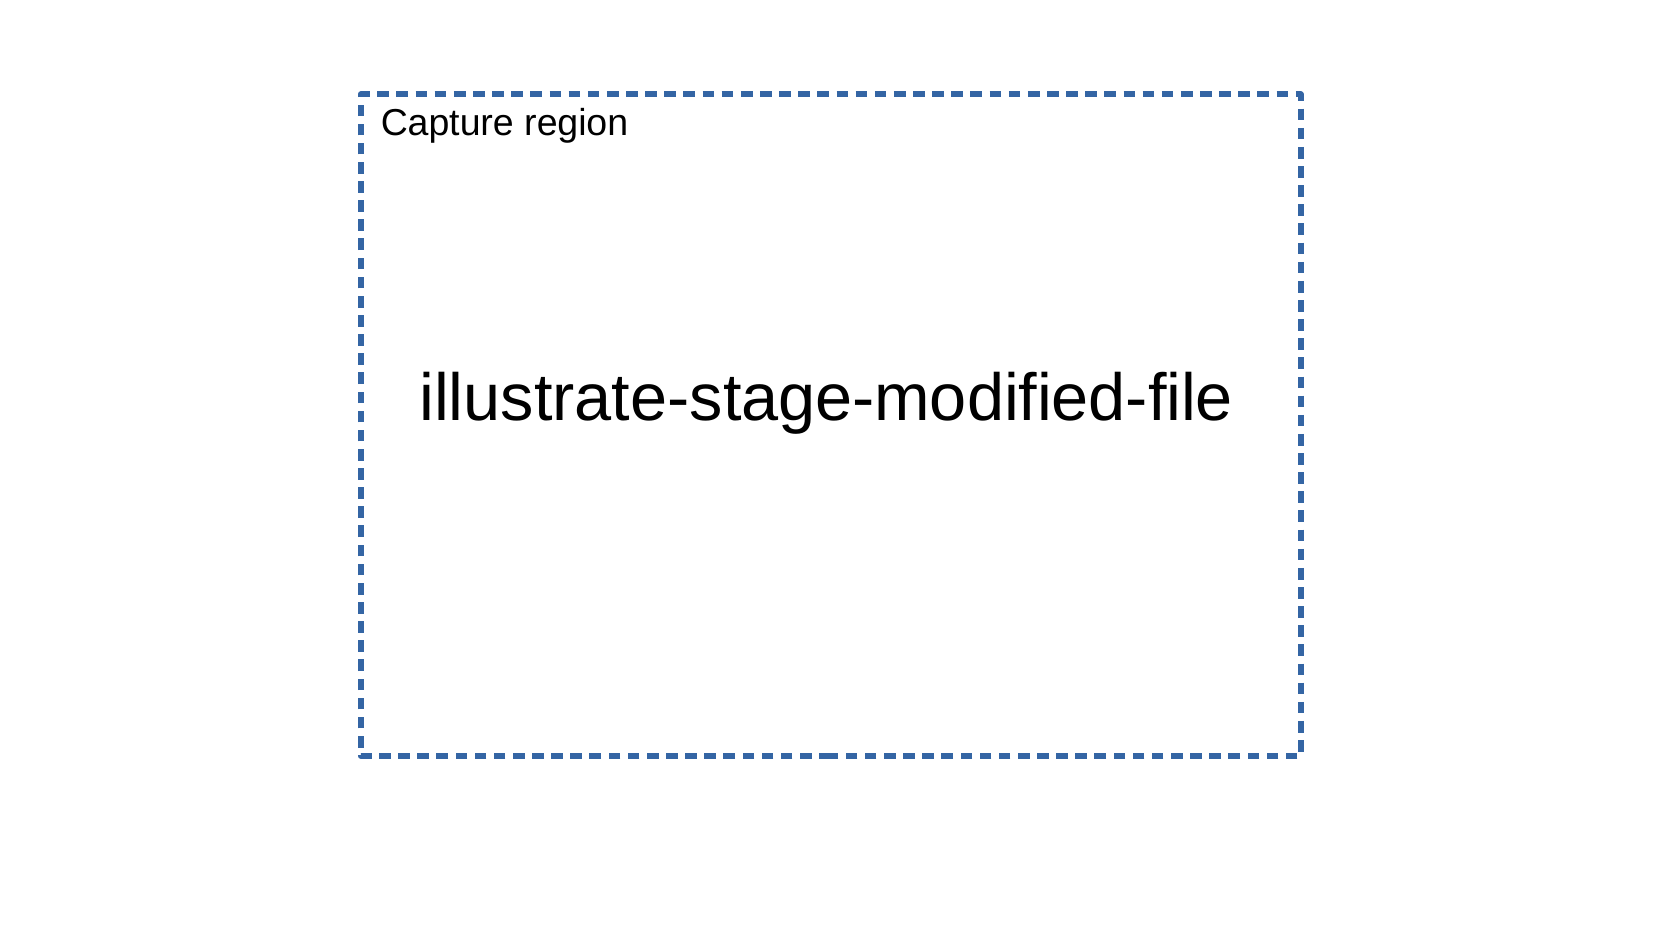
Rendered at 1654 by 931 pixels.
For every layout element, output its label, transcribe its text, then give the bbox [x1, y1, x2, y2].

subtitle illustrate-stage-modified-file [82, 37, 1571, 757]
text_box Capture region [366, 94, 644, 152]
